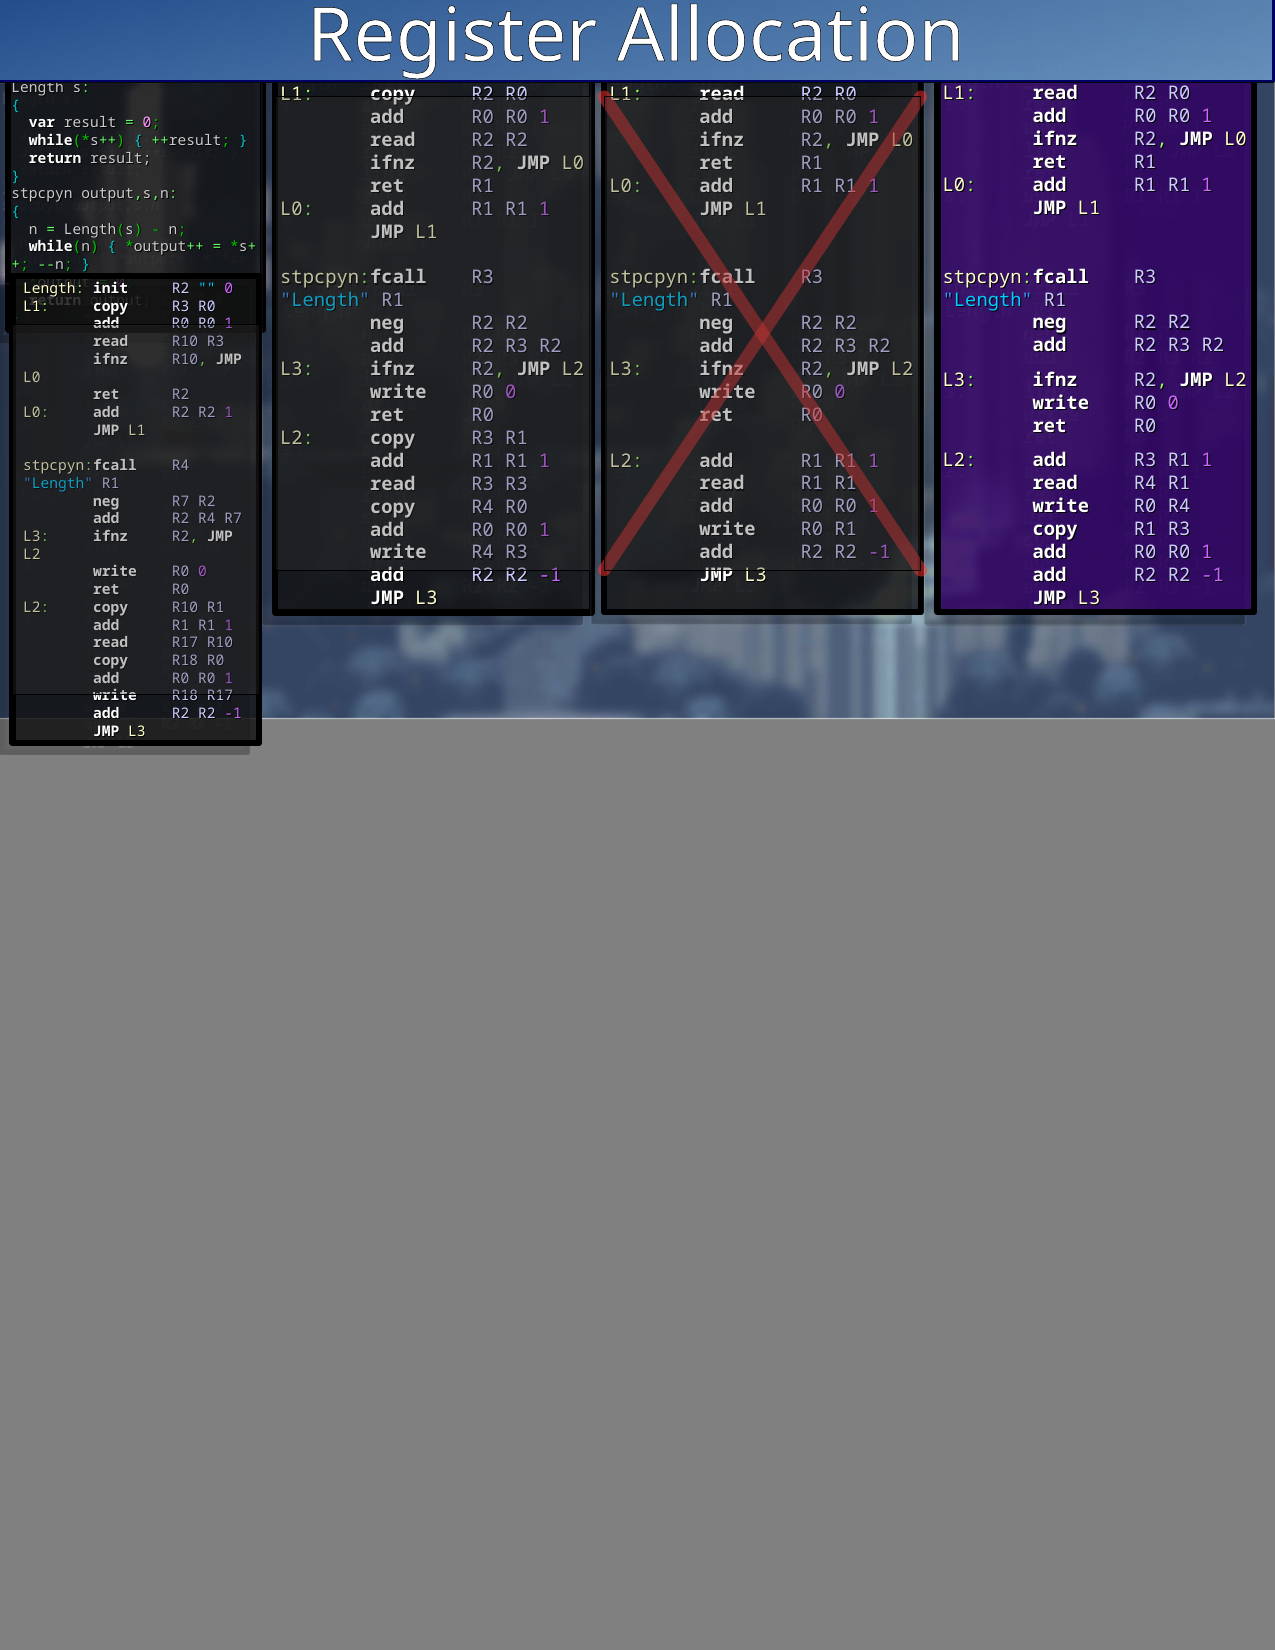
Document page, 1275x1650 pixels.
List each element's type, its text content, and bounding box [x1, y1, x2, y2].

picture [0, 83, 9, 717]
text_box [12, 324, 260, 695]
text_box Length s: { var result = 0; while(*s++) { ++result; } return result; } stpcpyn output,s,n: { n = Length(s) - n; while(n) { *output++ = *s++; --n; } *output = 0; return output; } [8, 97, 261, 283]
text_box Length: init R1 "" 0 L1: read R2 R0 add R0 R0 1 ifnz R2, JMP L0 ret R1 L0: add R1 R1 1 JMP L1 stpcpyn:fcall R3 "Length" R1 neg R2 R2 add R2 R3 R2 L3: ifnz R2, JMP L2 write R0 0 ret R0 L2: add R3 R1 1 read R4 R1 write R0 R4 copy R1 R3 add R0 R0 1 add R2 R2 -1 JMP L3 [937, 97, 1255, 571]
picture [262, 83, 1274, 717]
text_box [604, 96, 921, 571]
title Register Allocation [0, 0, 1274, 82]
text_box [275, 96, 592, 571]
